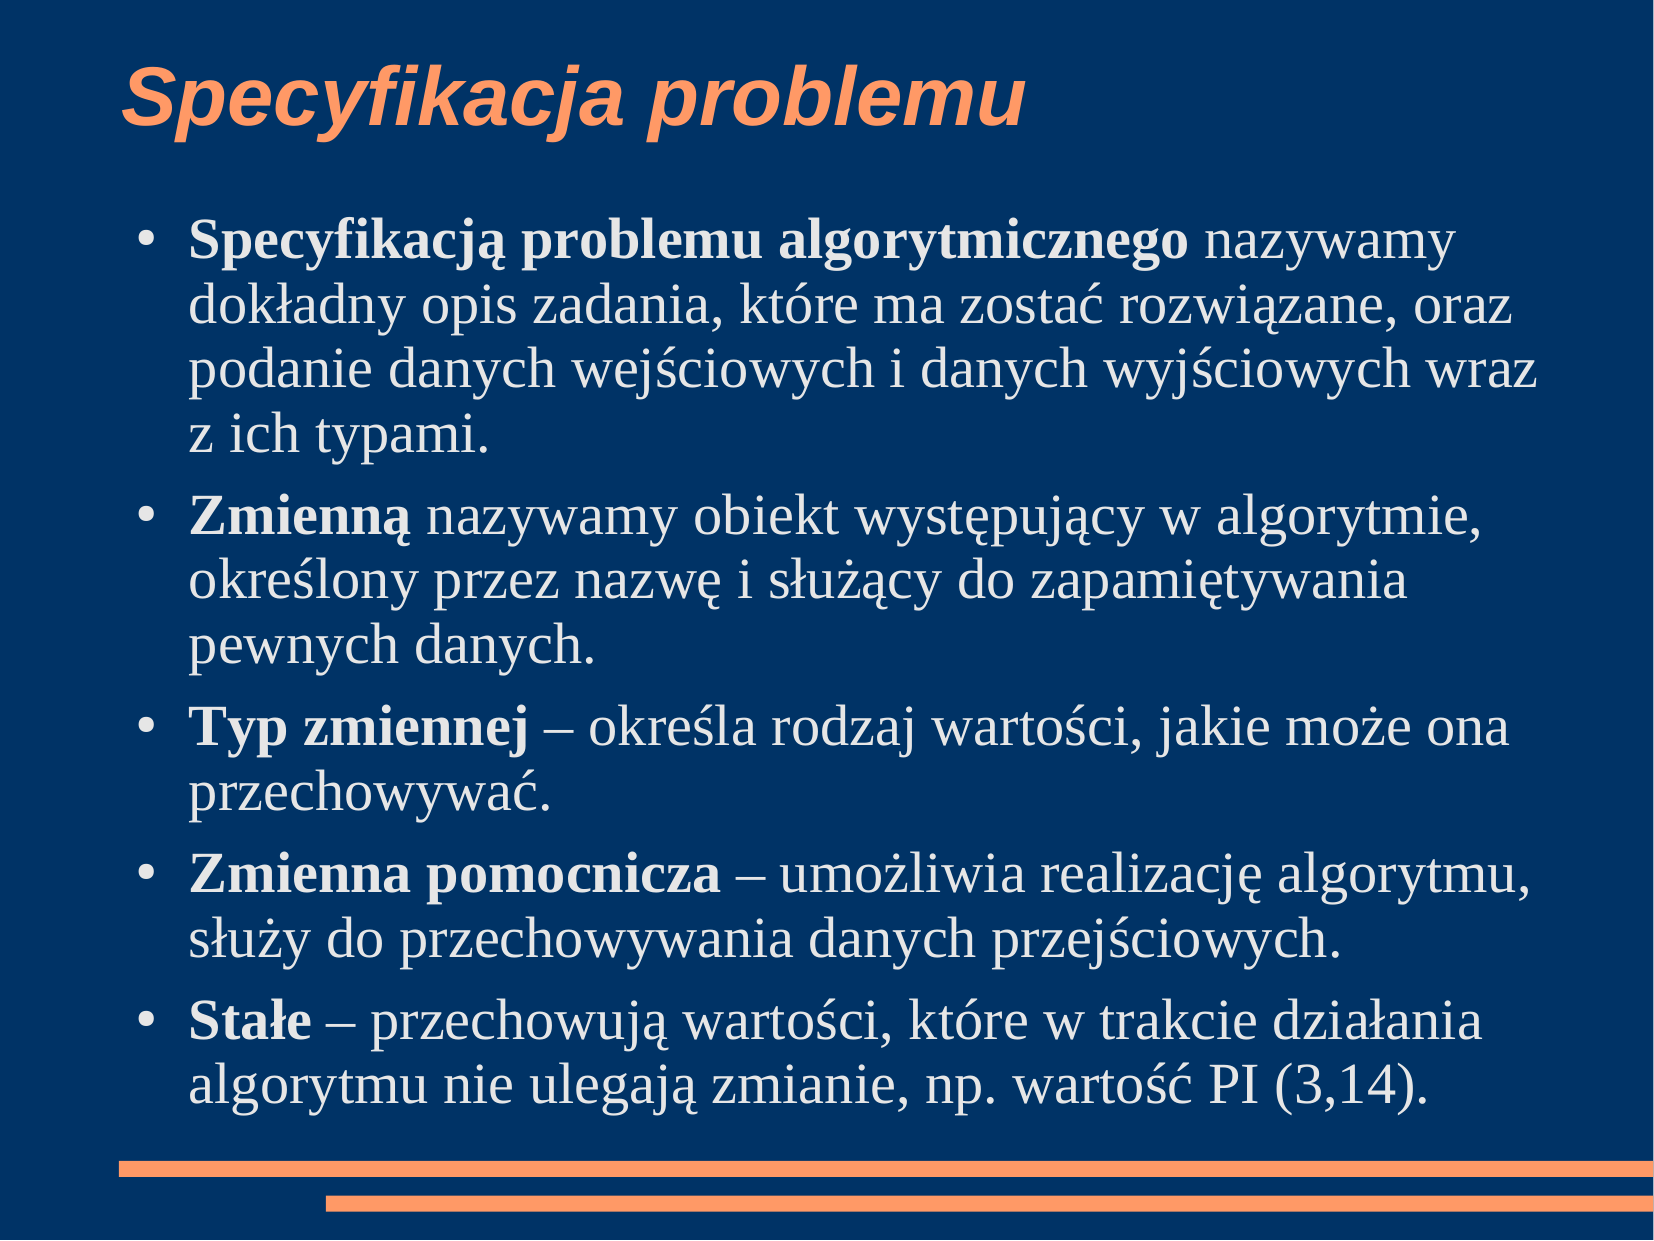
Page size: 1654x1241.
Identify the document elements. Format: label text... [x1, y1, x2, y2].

list Specyfikacją problemu algorytmicznego nazywamy dokładny opis zadania, które ma zostać rozwiązane, oraz podanie danych wejściowych i danych wyjściowych wraz z ich typami. Zmienną nazywamy obiekt występujący w algorytmie, określony przez nazwę i służący do zapamiętywania pewnych danych. Typ zmiennej – określa rodzaj wartości, jakie może ona przechowywać. Zmienna pomocnicza – umożliwia realizację algorytmu, służy do przechowywania danych przejściowych. Stałe – przechowują wartości, które w trakcie działania algorytmu nie ulegają zmianie, np. wartość PI (3,14). [118, 206, 1558, 1211]
title Specyfikacja problemu [121, 46, 1093, 148]
